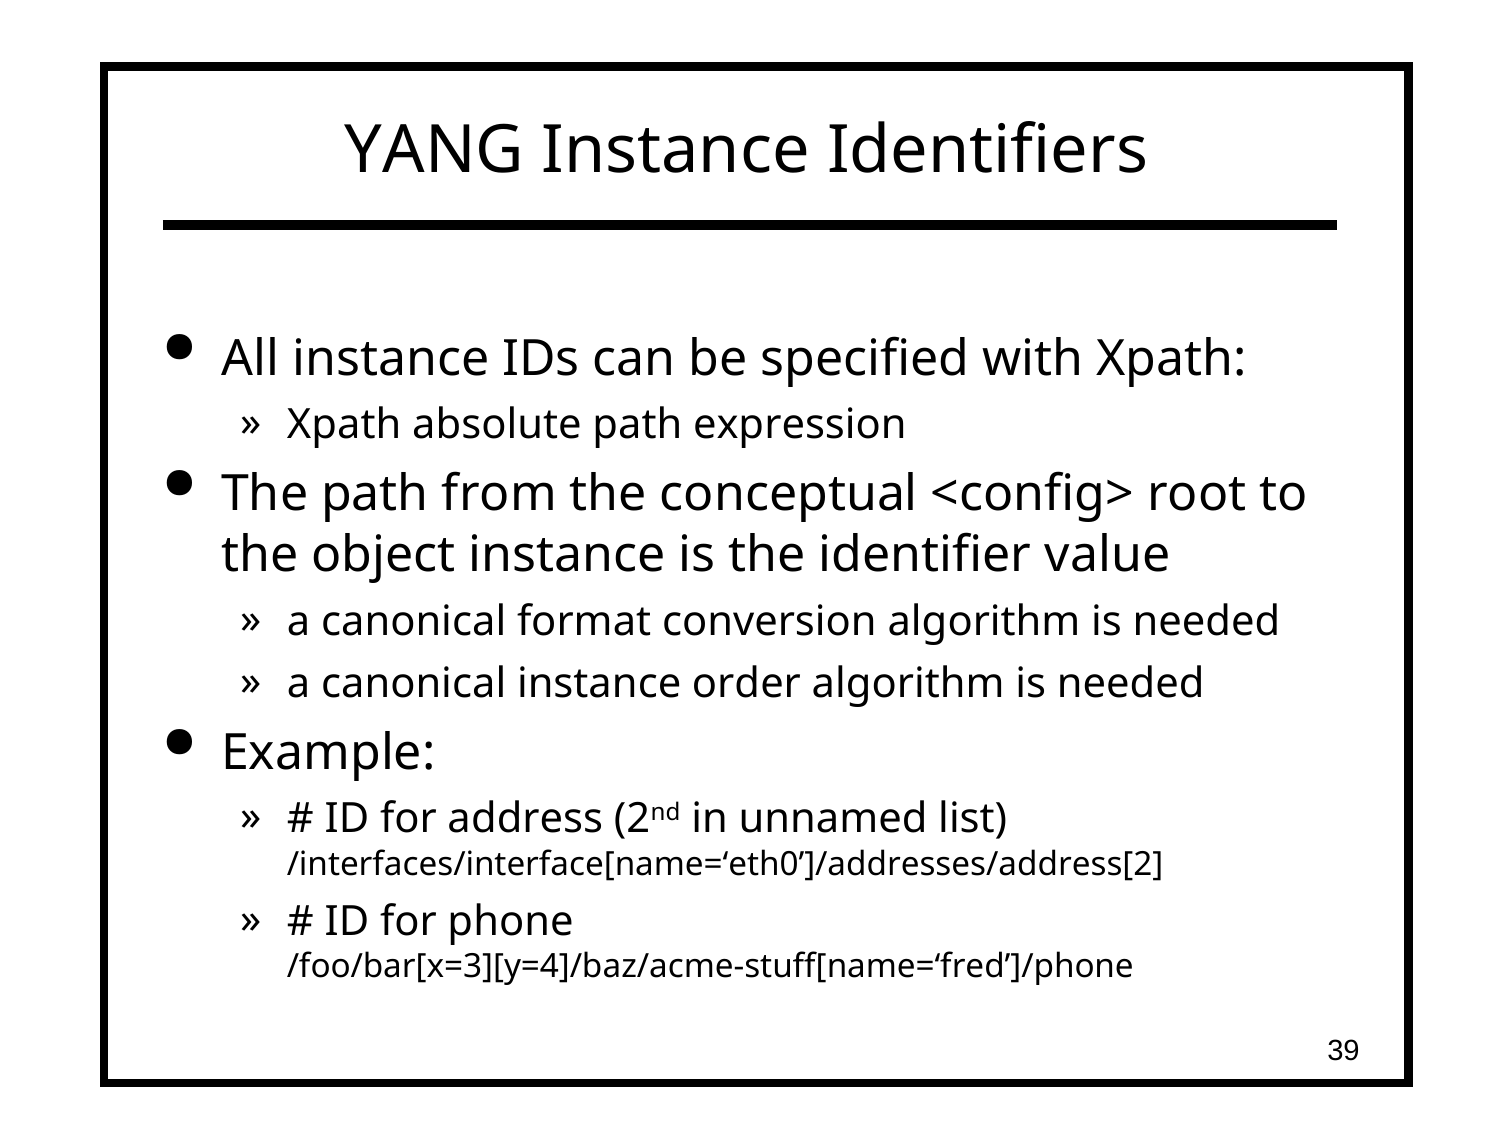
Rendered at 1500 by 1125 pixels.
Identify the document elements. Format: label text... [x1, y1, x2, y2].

title YANG Instance Identifiers [162, 87, 1332, 200]
list All instance IDs can be specified with Xpath: Xpath absolute path expression The path from the conceptual <config> root to the object instance is the identifier value a canonical format conversion algorithm is needed a canonical instance order algorithm is needed Example: # ID for address (2nd in unnamed list) /interfaces/interface[name=‘eth0’]/addresses/address[2] # ID for phone /foo/bar[x=3][y=4]/baz/acme-stuff[name=‘fred’]/phone [149, 237, 1400, 976]
